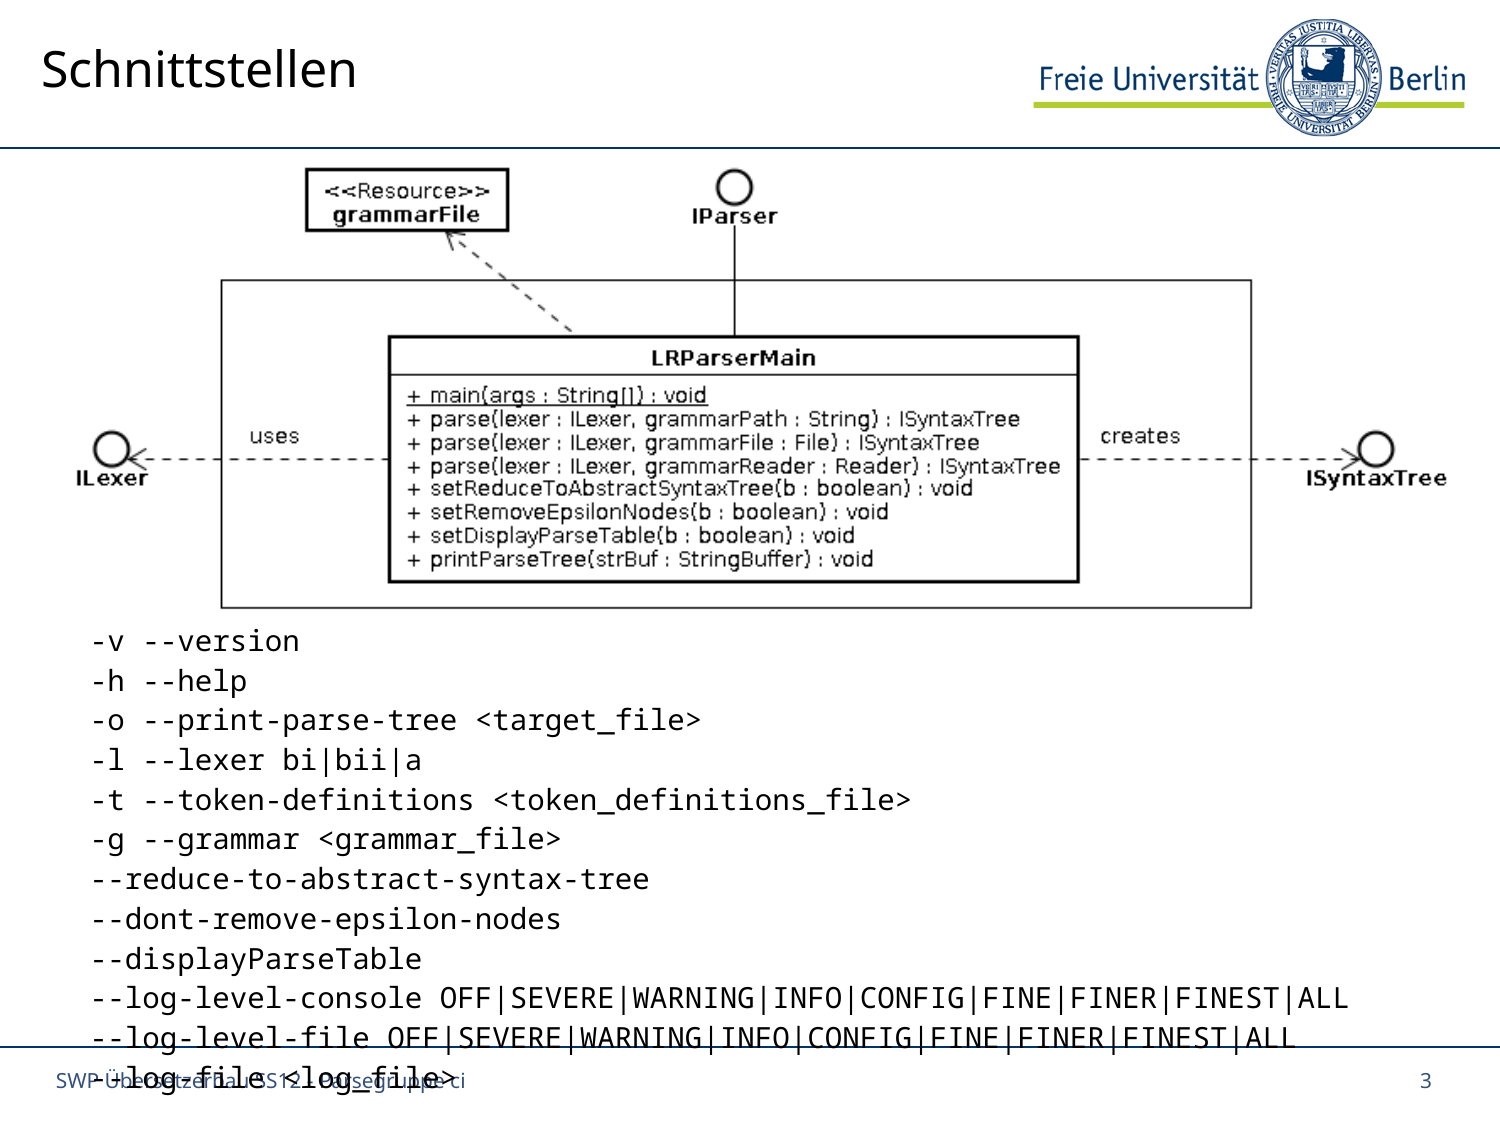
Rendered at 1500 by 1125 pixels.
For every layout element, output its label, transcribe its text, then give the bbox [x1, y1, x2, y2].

text_box -v --version -h --help -o --print-parse-tree <target_file> -l --lexer bi|bii|a -t --token-definitions <token_definitions_file> -g --grammar <grammar_file> --reduce-to-abstract-syntax-tree --dont-remove-epsilon-nodes --displayParseTable --log-level-console OFF|SEVERE|WARNING|INFO|CONFIG|FINE|FINER|FINEST|ALL --log-level-file OFF|SEVERE|WARNING|INFO|CONFIG|FINE|FINER|FINEST|ALL --log-file <log_file> [89, 620, 1500, 1063]
picture [59, 153, 1465, 626]
picture [1033, 19, 1470, 137]
title Schnittstellen [41, 0, 1016, 138]
